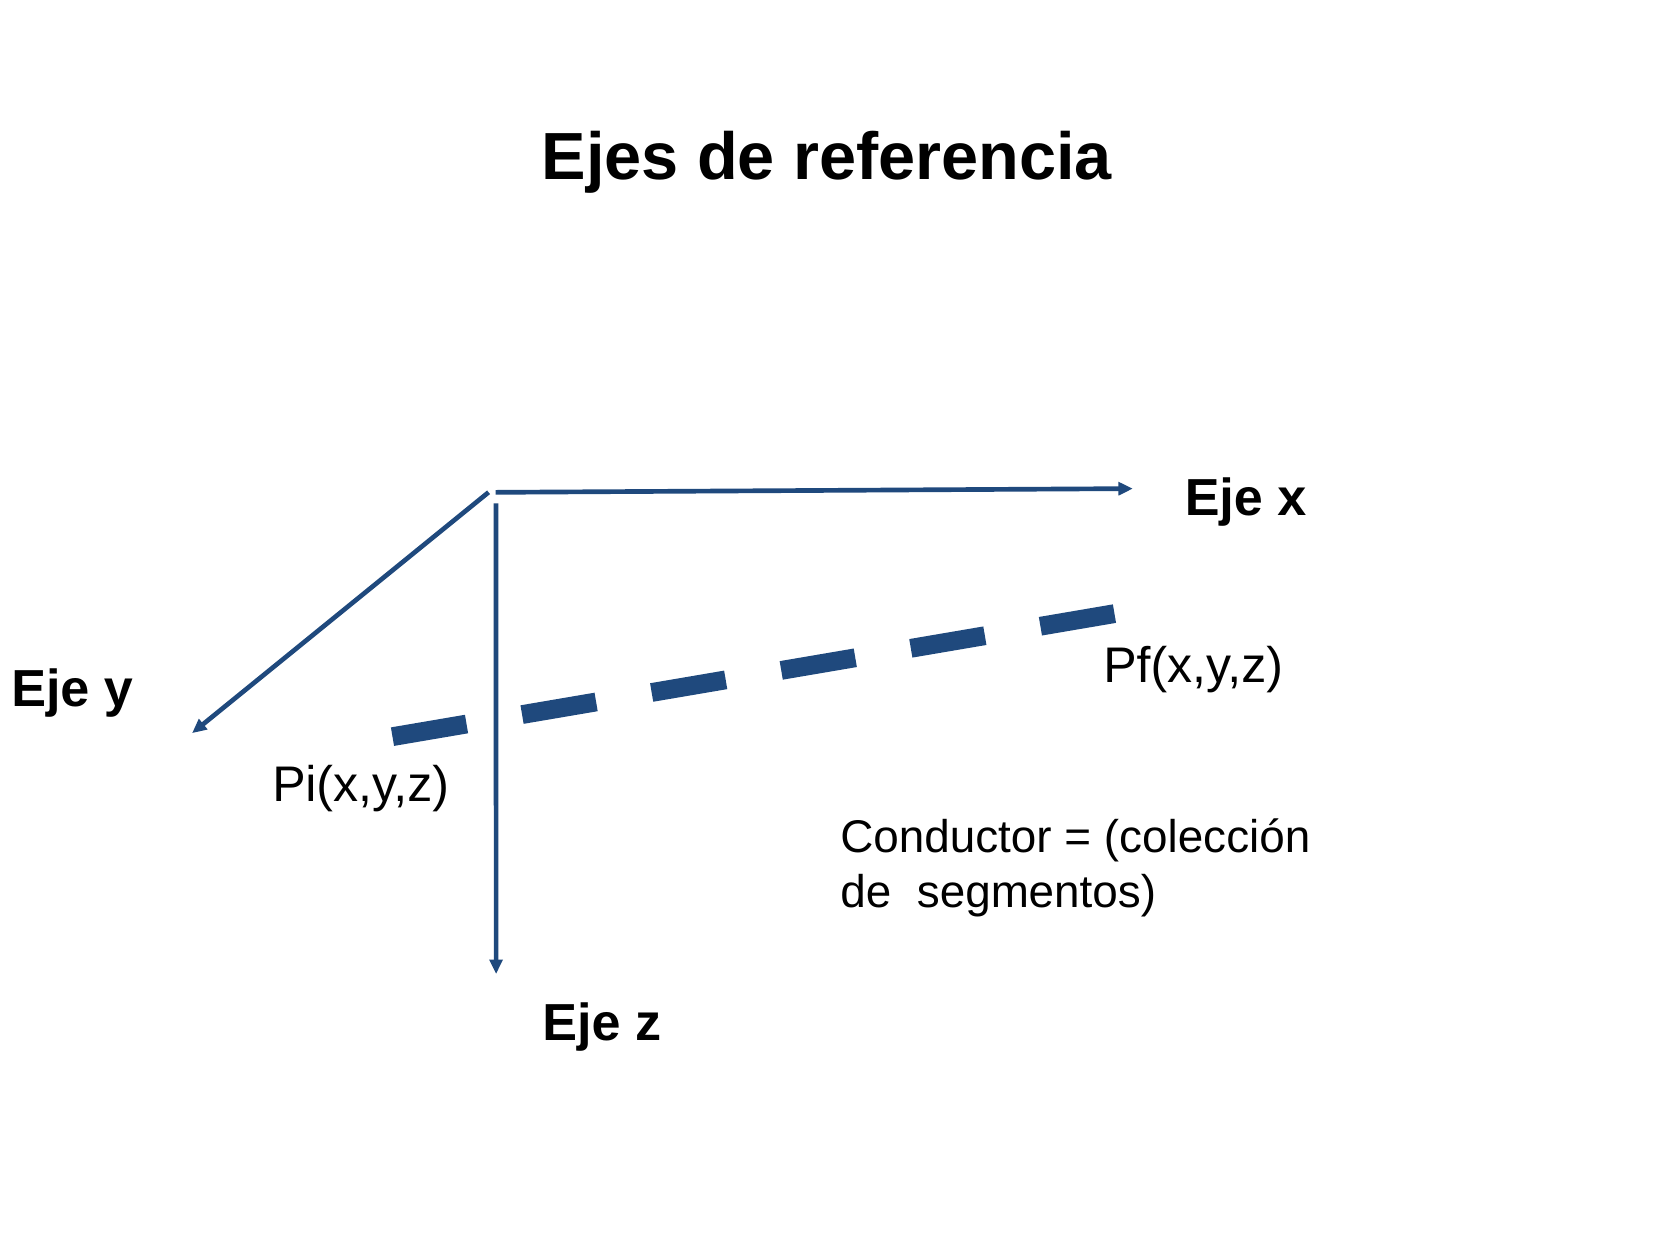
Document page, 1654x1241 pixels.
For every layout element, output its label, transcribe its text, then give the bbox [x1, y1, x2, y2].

text_box Eje x [1169, 447, 1359, 541]
text_box Eje z [527, 973, 717, 1067]
text_box Pi(x,y,z) [257, 736, 528, 827]
text_box Eje y [0, 639, 186, 732]
text_box Pf(x,y,z) [1088, 617, 1359, 708]
text_box Conductor = (colección de segmentos) [825, 792, 1337, 933]
title Ejes de referencia [82, 49, 1571, 257]
